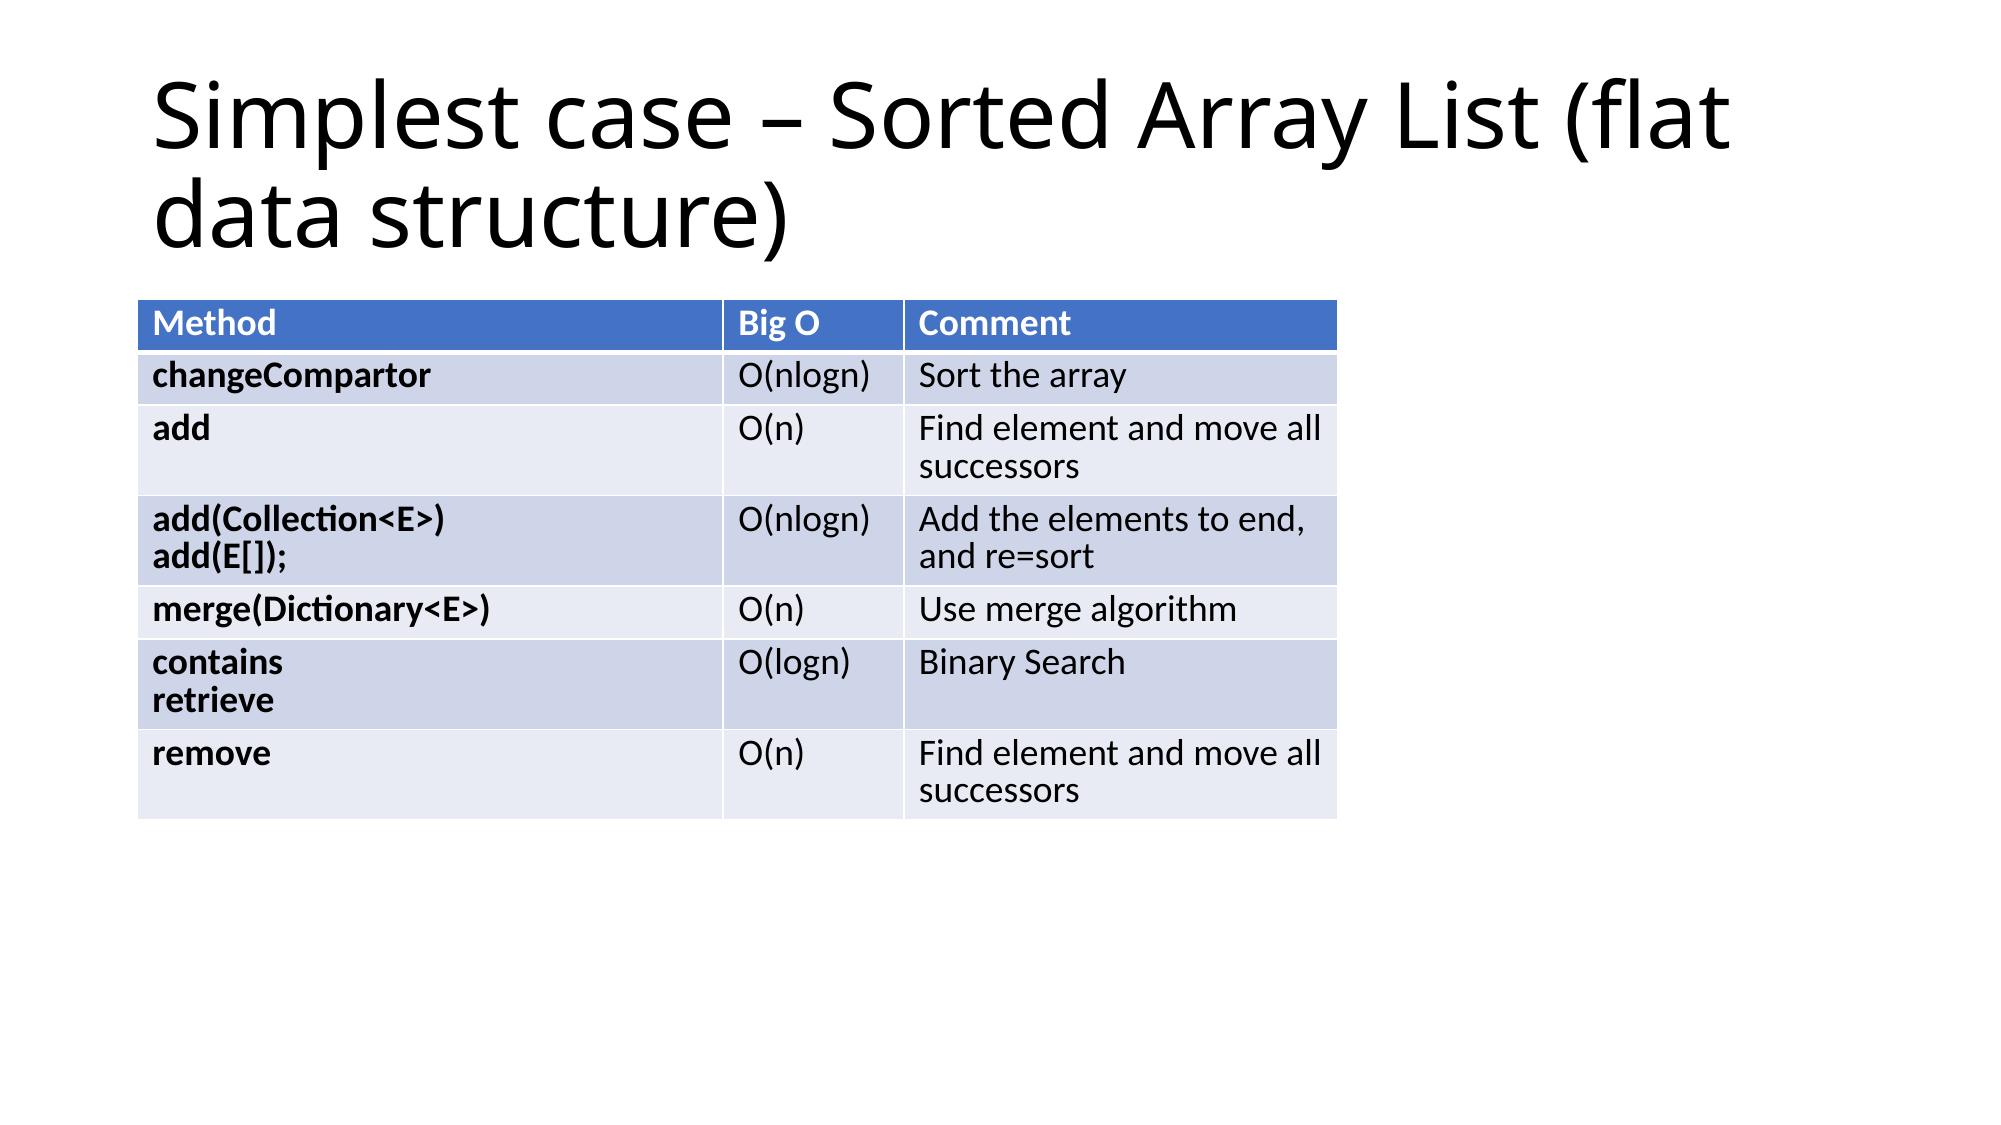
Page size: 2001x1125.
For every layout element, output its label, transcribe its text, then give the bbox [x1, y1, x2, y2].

table_header Big O [724, 300, 903, 350]
title Simplest case – Sorted Array List (flat data structure) [137, 59, 1863, 278]
table_cell changeCompartor [138, 355, 722, 404]
table_cell O(logn) [724, 640, 903, 729]
table_cell Find element and move all successors [905, 406, 1337, 495]
table_cell remove [138, 730, 722, 819]
table_header Comment [905, 300, 1337, 350]
table_cell Use merge algorithm [905, 587, 1337, 638]
table_cell Find element and move all successors [905, 730, 1337, 819]
table_cell O(n) [724, 587, 903, 638]
table_cell contains retrieve [138, 640, 722, 729]
table_cell O(nlogn) [724, 355, 903, 404]
table_cell O(n) [724, 730, 903, 819]
table_cell Sort the array [905, 355, 1337, 404]
table_cell Add the elements to end, and re=sort [905, 496, 1337, 585]
table_cell merge(Dictionary<E>) [138, 587, 722, 638]
table_cell O(n) [724, 406, 903, 495]
table_header Method [138, 300, 722, 350]
table_cell Binary Search [905, 640, 1337, 729]
table_cell add(Collection<E>) add(E[]); [138, 496, 722, 585]
table_cell add [138, 406, 722, 495]
table_cell O(nlogn) [724, 496, 903, 585]
